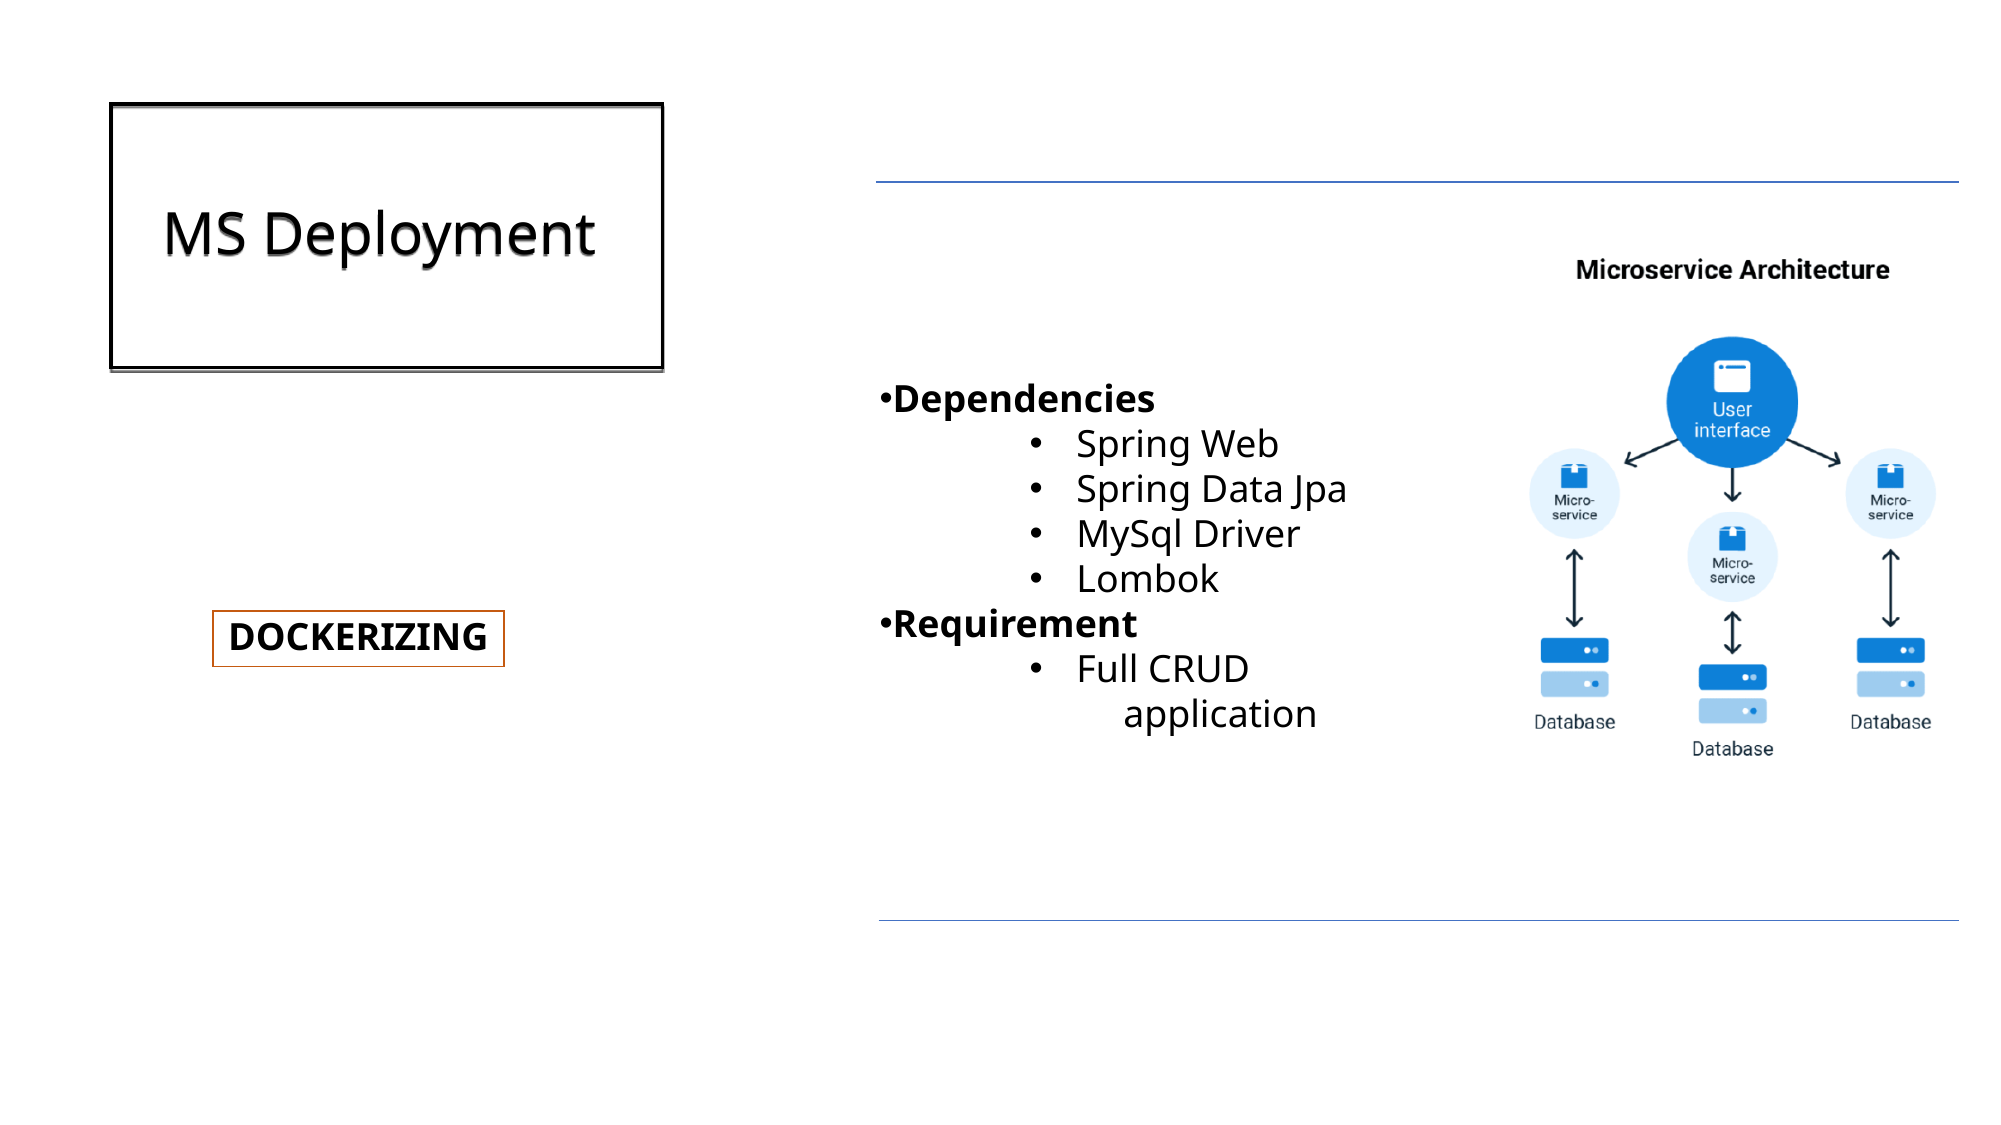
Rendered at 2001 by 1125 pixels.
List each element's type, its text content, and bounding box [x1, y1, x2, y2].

text_box MS Deployment [111, 104, 663, 368]
text_box Dependencies Spring Web Spring Data Jpa MySql Driver Lombok Requirement Full CRUD application [864, 367, 1417, 701]
picture [1518, 254, 1944, 766]
text_box DOCKERIZING [213, 611, 504, 667]
